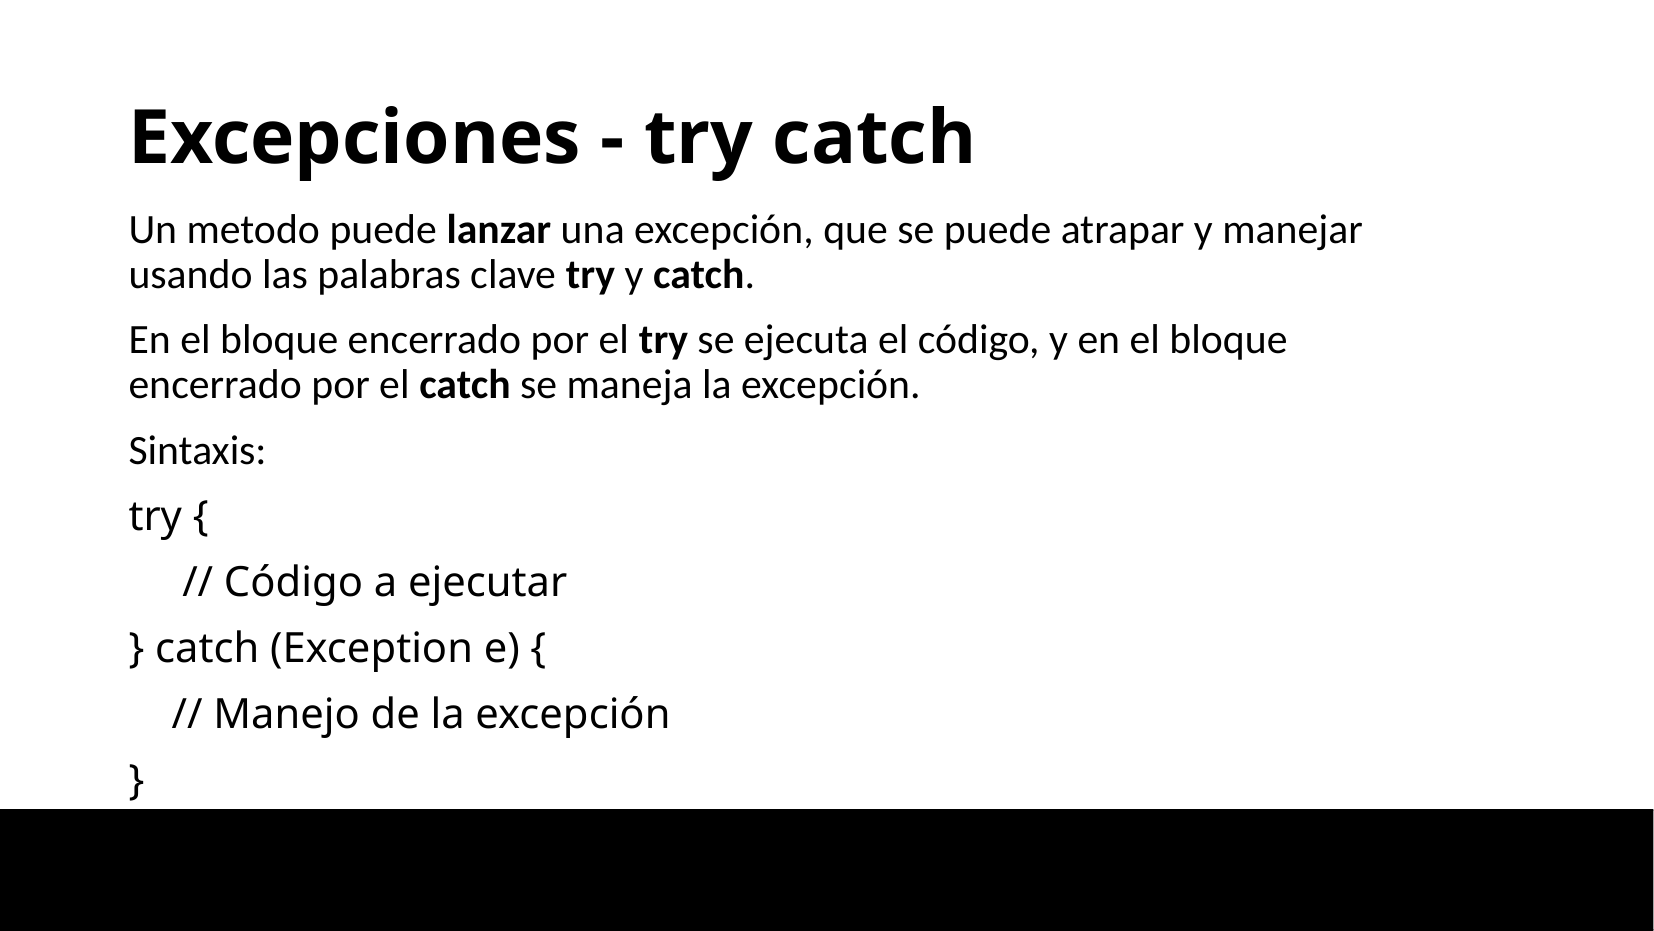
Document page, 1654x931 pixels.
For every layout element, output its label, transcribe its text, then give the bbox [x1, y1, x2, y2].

list Un metodo puede lanzar una excepción, que se puede atrapar y manejar usando las palabras clave try y catch. En el bloque encerrado por el try se ejecuta el código, y en el bloque encerrado por el catch se maneja la excepción. Sintaxis: try { // Código a ejecutar } catch (Exception e) { // Manejo de la excepción } [113, 199, 1411, 790]
text_box [0, 810, 1654, 931]
title Excepciones - try catch [113, 49, 1540, 230]
